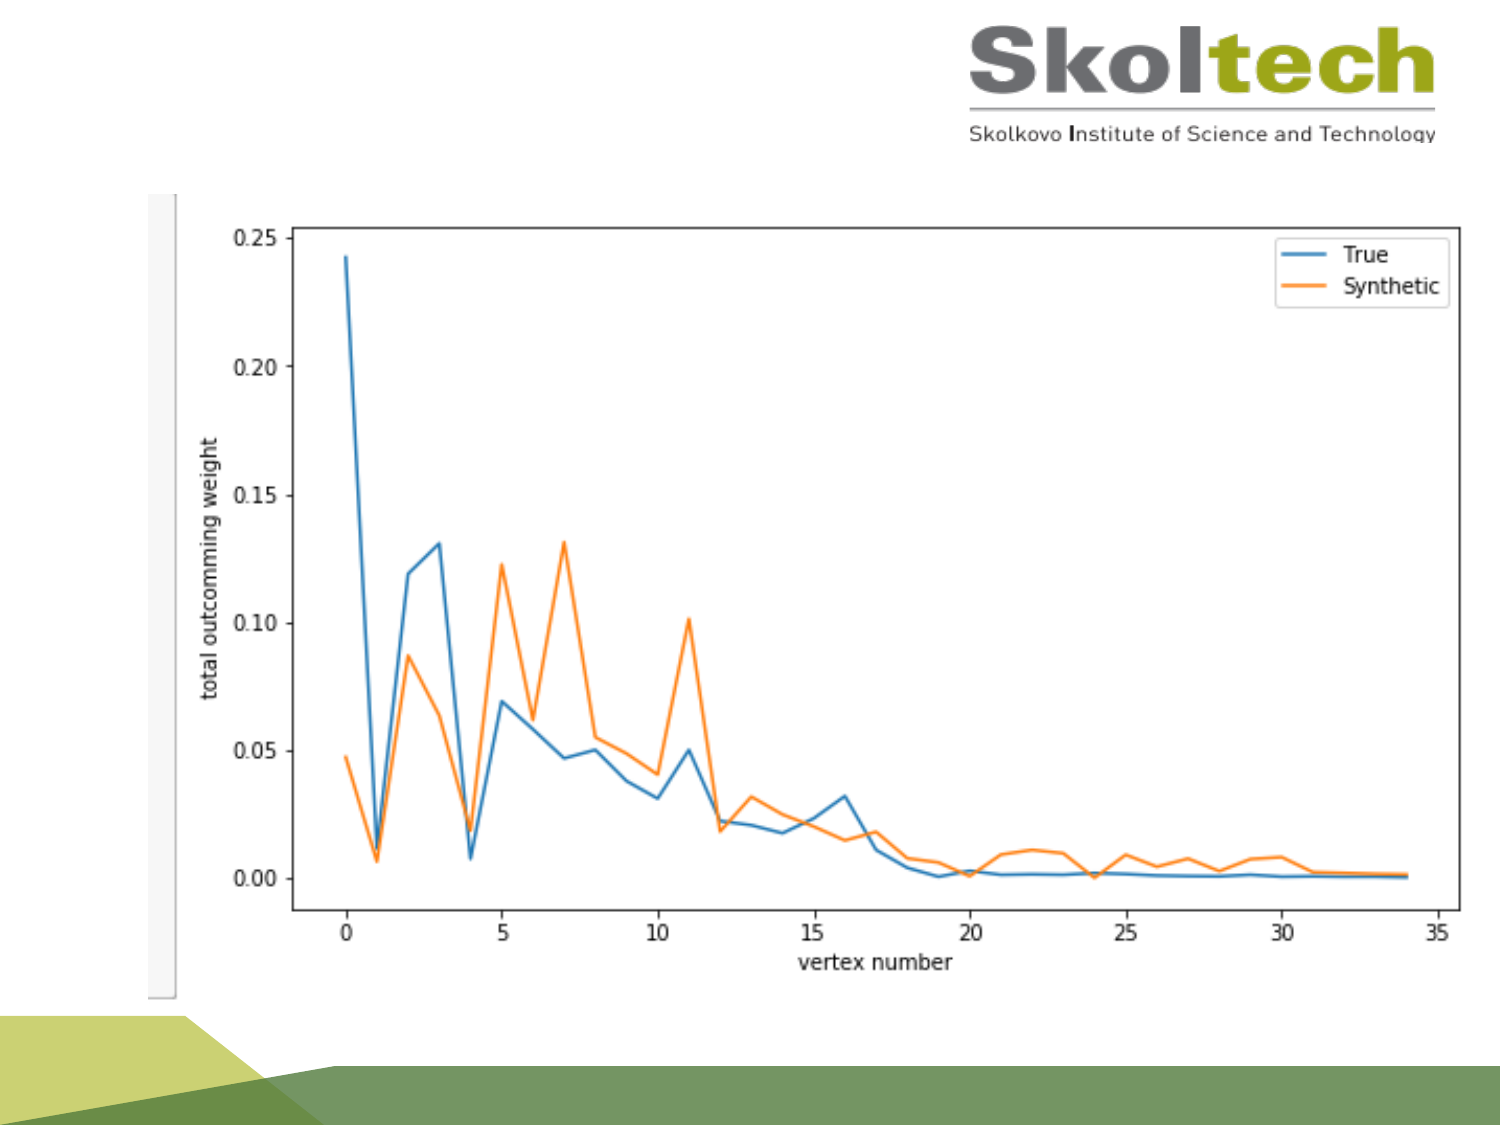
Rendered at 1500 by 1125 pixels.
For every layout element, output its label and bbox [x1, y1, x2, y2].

picture [148, 194, 1500, 1004]
